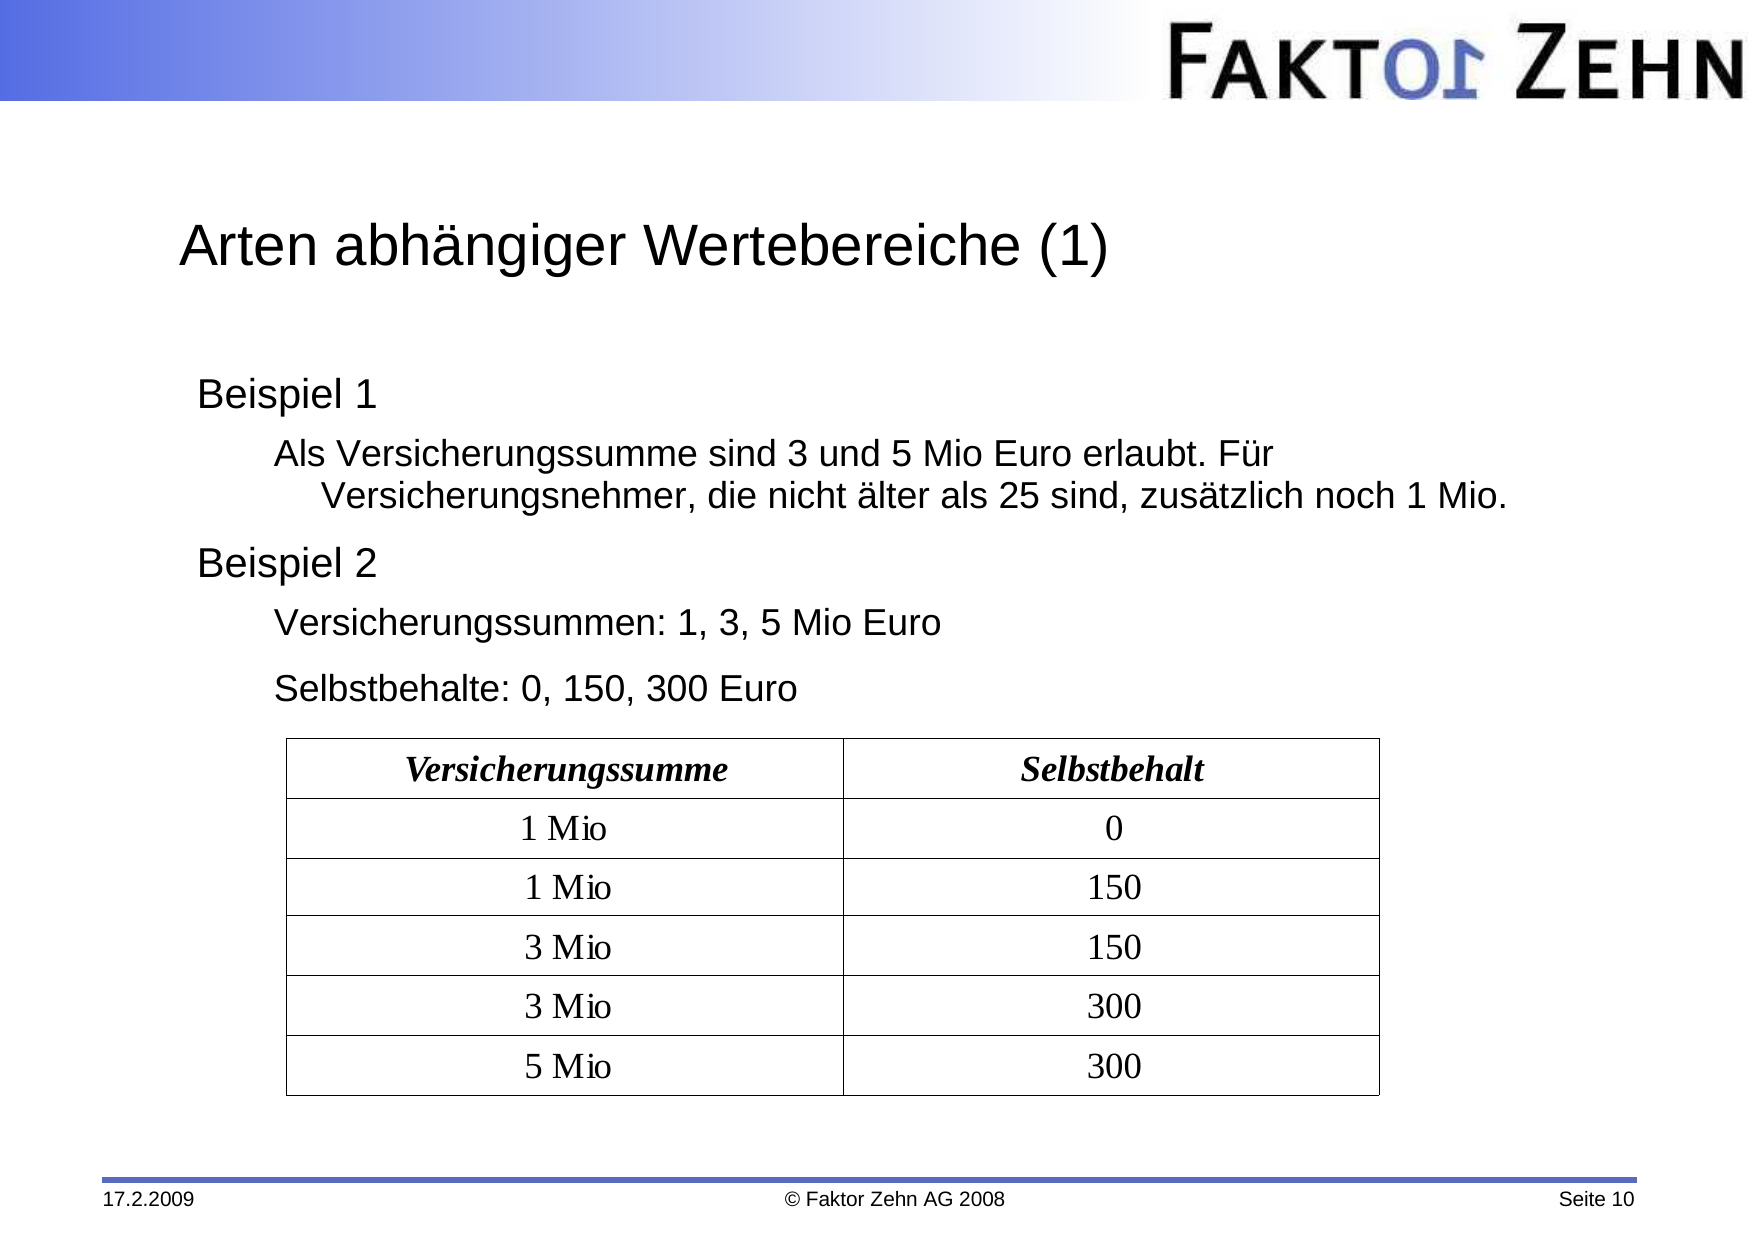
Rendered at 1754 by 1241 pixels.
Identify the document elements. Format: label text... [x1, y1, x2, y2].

picture [1162, 7, 1752, 100]
title Arten abhängiger Wertebereiche (1) [179, 142, 1576, 349]
list Beispiel 1 Als Versicherungssumme sind 3 und 5 Mio Euro erlaubt. Für Versicherungsnehmer, die nicht älter als 25 sind, zusätzlich noch 1 Mio. Beispiel 2 Versicherungssummen: 1, 3, 5 Mio Euro Selbstbehalte: 0, 150, 300 Euro [179, 371, 1576, 738]
chart [82, 738, 1610, 1165]
